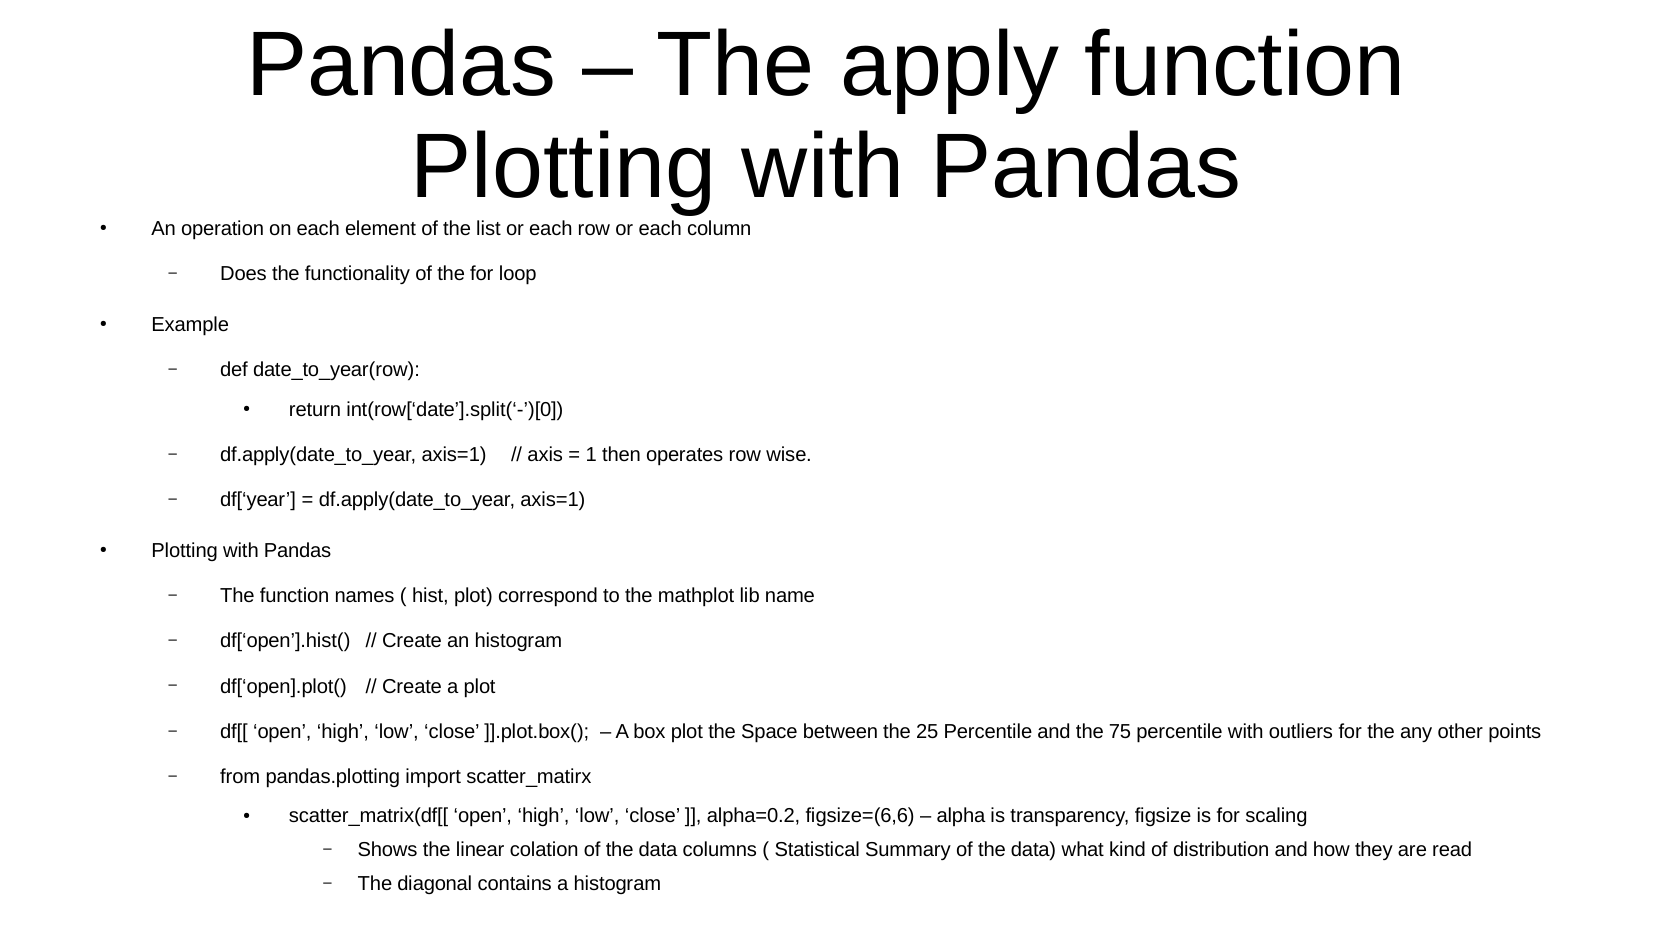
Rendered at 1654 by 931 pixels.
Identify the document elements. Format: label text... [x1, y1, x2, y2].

list An operation on each element of the list or each row or each column Does the functionality of the for loop Example def date_to_year(row): return int(row[‘date’].split(‘-’)[0]) df.apply(date_to_year, axis=1) // axis = 1 then operates row wise. df[‘year’] = df.apply(date_to_year, axis=1) Plotting with Pandas The function names ( hist, plot) correspond to the mathplot lib name df[‘open’].hist() // Create an histogram df[‘open].plot() // Create a plot df[[ ‘open’, ‘high’, ‘low’, ‘close’ ]].plot.box(); – A box plot the Space between the 25 Percentile and the 75 percentile with outliers for the any other points from pandas.plotting import scatter_matirx scatter_matrix(df[[ ‘open’, ‘high’, ‘low’, ‘close’ ]], alpha=0.2, figsize=(6,6) – alpha is transparency, figsize is for scaling Shows the linear colation of the data columns ( Statistical Summary of the data) what kind of distribution and how they are read The diagonal contains a histogram [82, 217, 1651, 901]
title Pandas – The apply function Plotting with Pandas [82, 12, 1571, 217]
